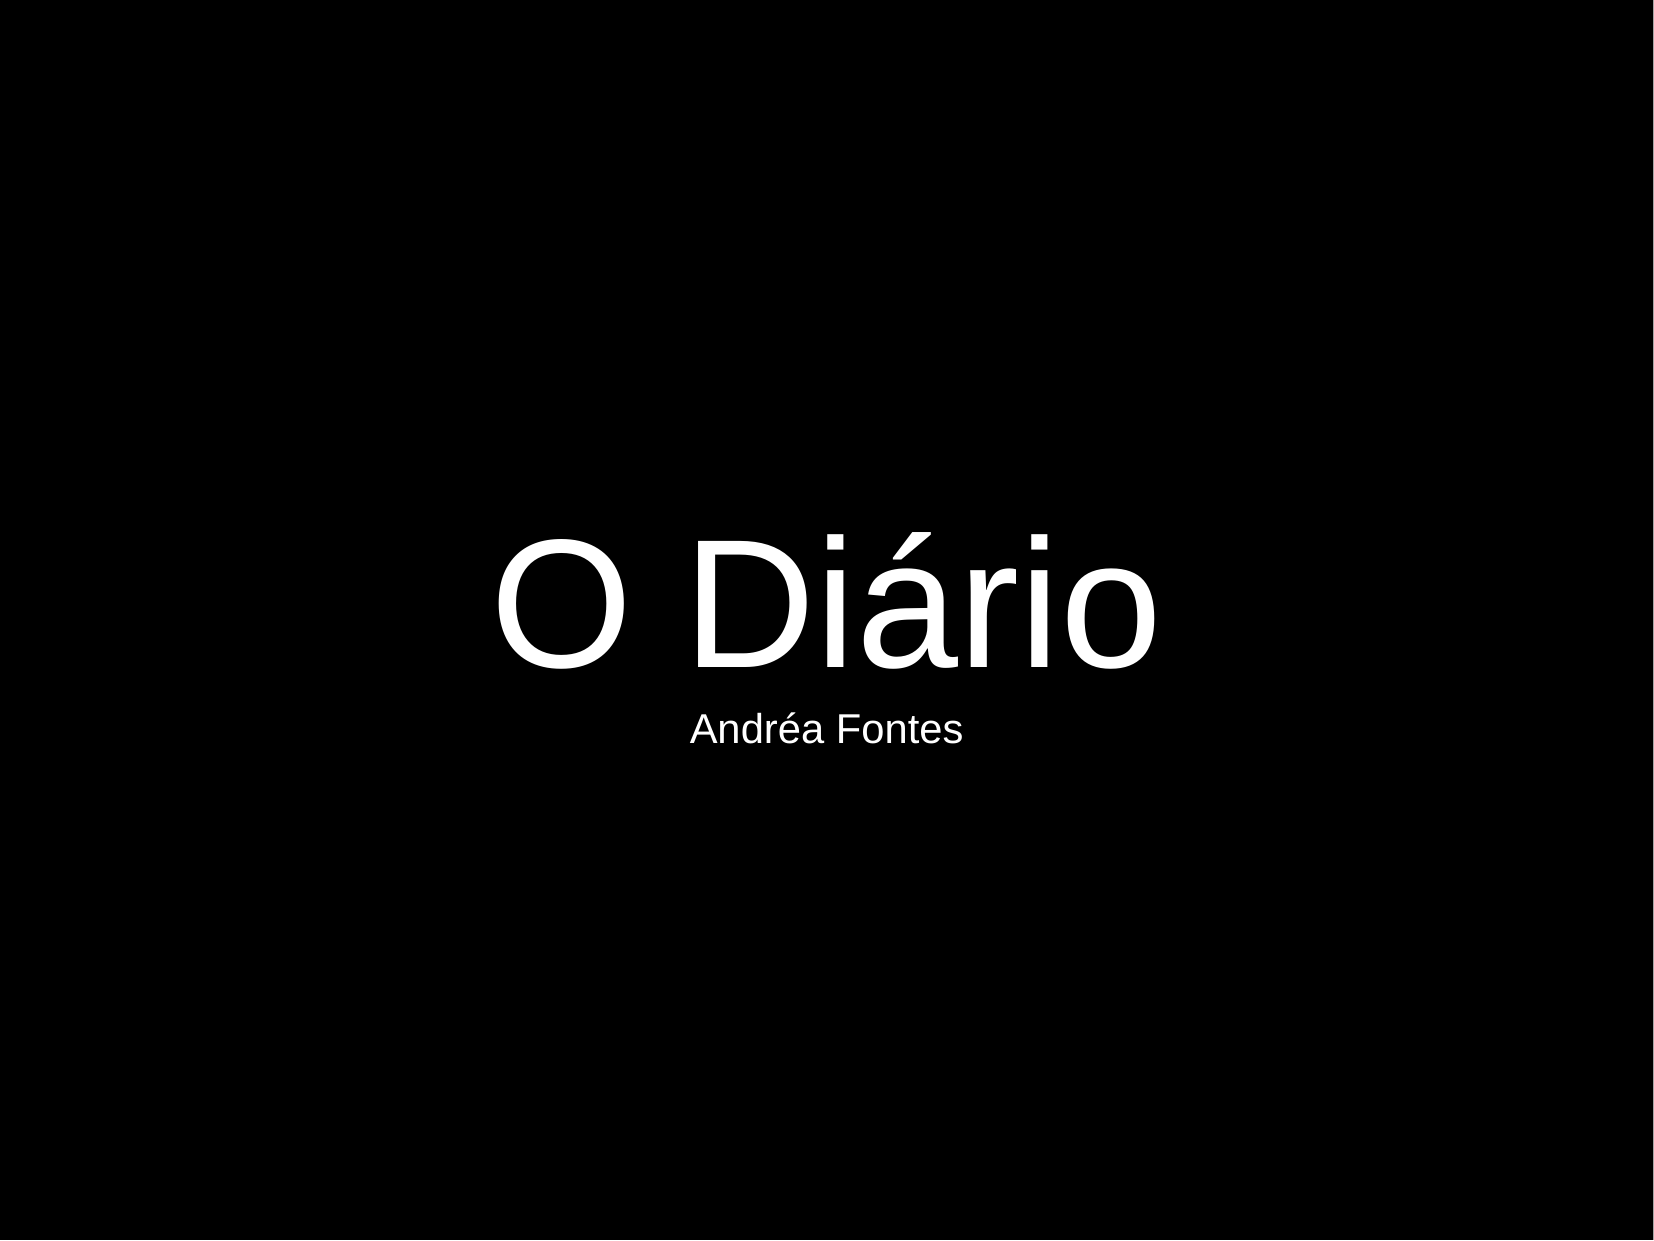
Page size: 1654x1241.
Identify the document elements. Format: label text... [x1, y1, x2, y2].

subtitle O Diário Andréa Fontes [82, 49, 1571, 1205]
